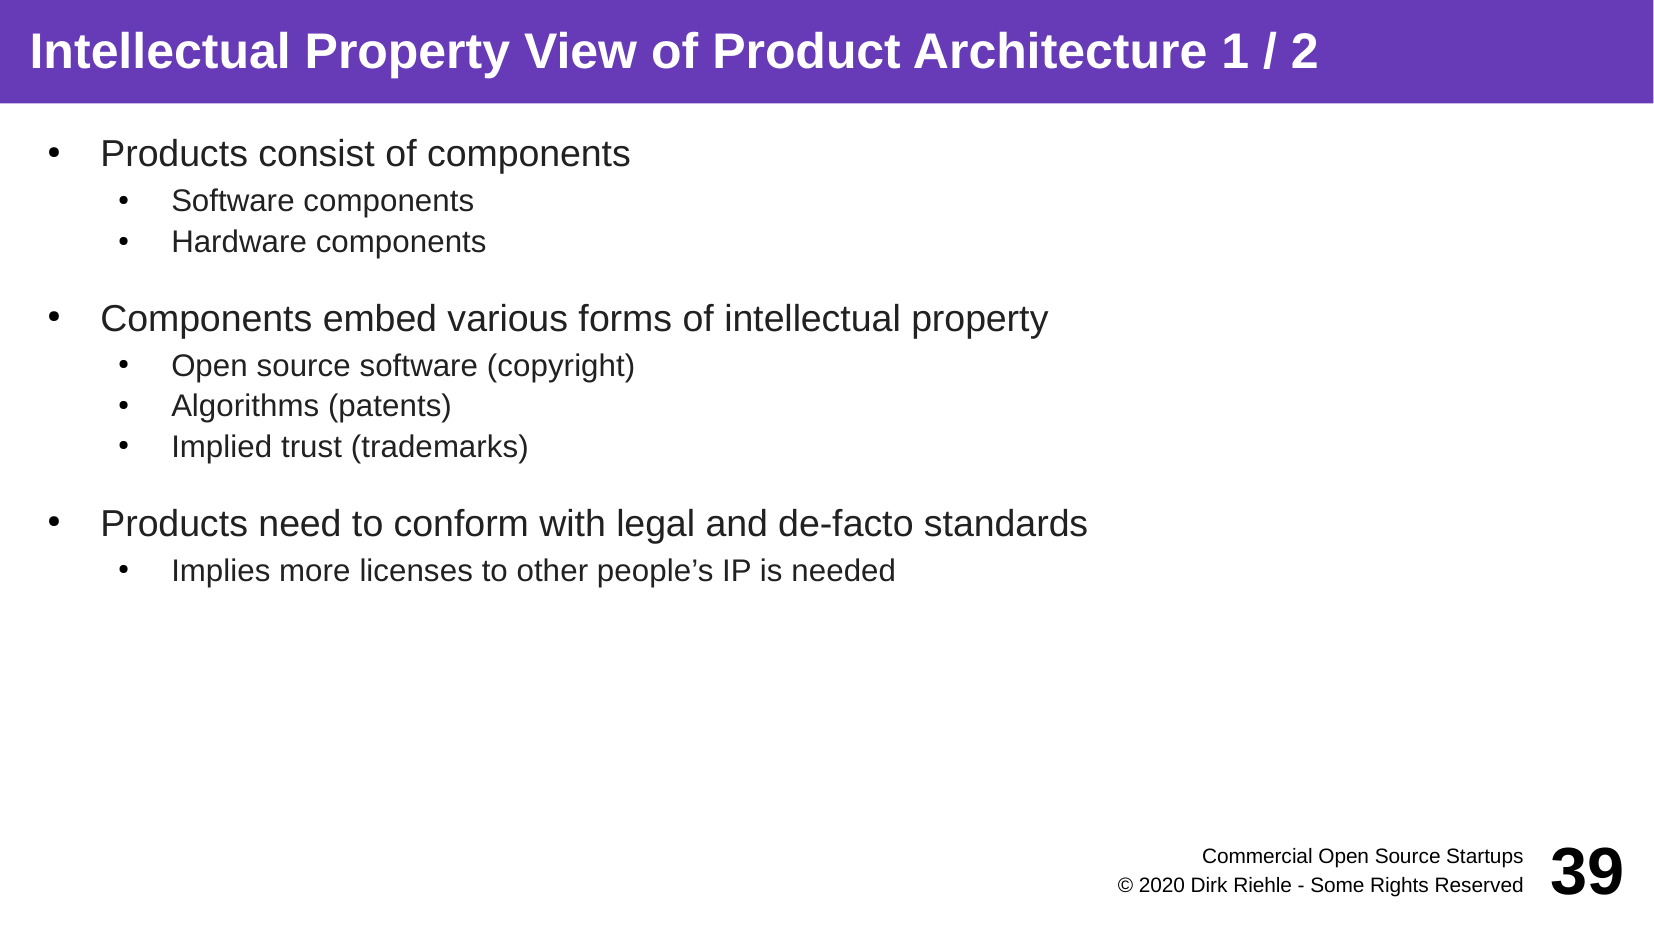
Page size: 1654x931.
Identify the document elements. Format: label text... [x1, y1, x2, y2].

title Intellectual Property View of Product Architecture 1 / 2 [0, 0, 1654, 104]
list Products consist of components Software components Hardware components Components embed various forms of intellectual property Open source software (copyright) Algorithms (patents) Implied trust (trademarks) Products need to conform with legal and de-facto standards Implies more licenses to other people’s IP is needed [29, 132, 1625, 813]
